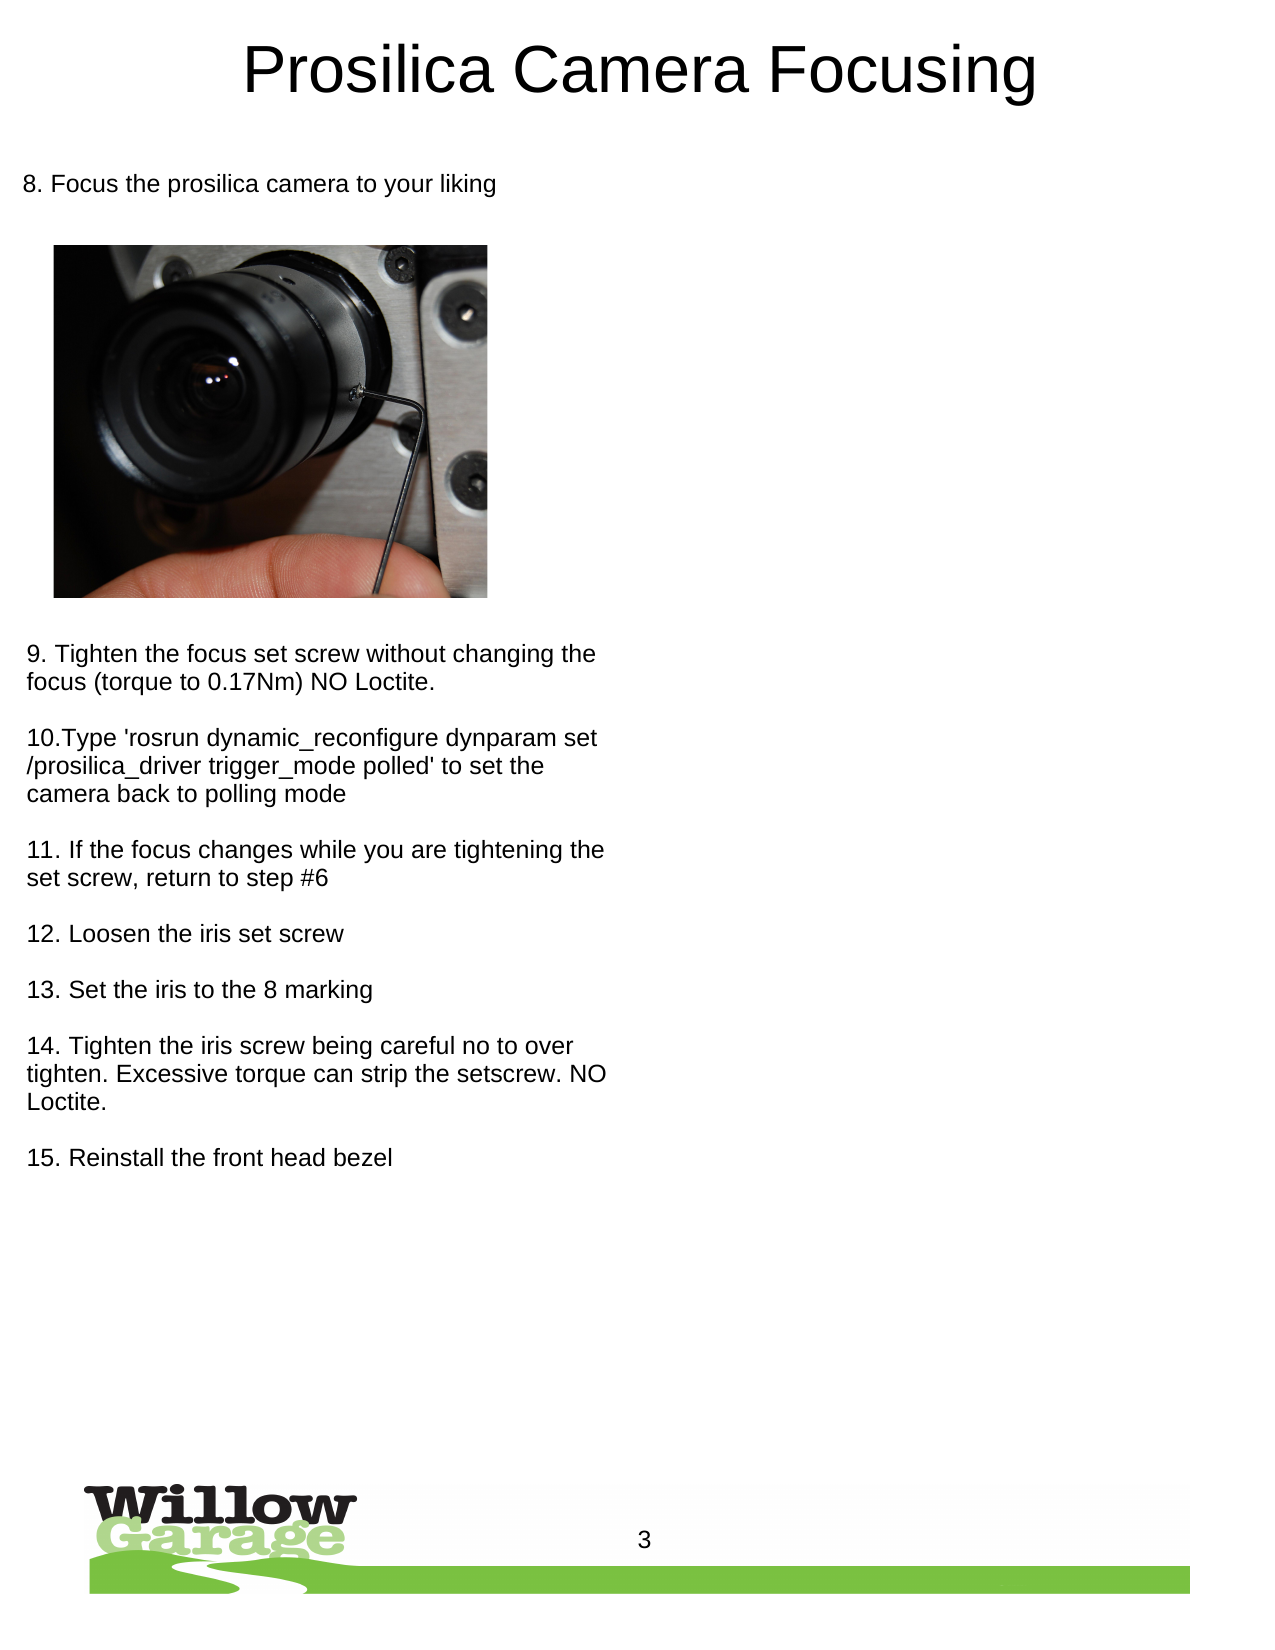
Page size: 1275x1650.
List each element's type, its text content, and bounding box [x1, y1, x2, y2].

title Prosilica Camera Focusing [84, 18, 1190, 121]
picture [84, 1484, 1190, 1594]
text_box Tighten the focus set screw without changing the focus (torque to 0.17Nm) NO Loctite. Type 'rosrun dynamic_reconfigure dynparam set /prosilica_driver trigger_mode polled' to set the camera back to polling mode If the focus changes while you are tightening the set screw, return to step #6 Loosen the iris set screw Set the iris to the 8 marking Tighten the iris screw being careful no to over tighten. Excessive torque can strip the setscrew. NO Loctite. Reinstall the front head bezel [11, 632, 650, 1175]
text_box Focus the prosilica camera to your liking [7, 162, 638, 233]
picture [53, 245, 488, 598]
